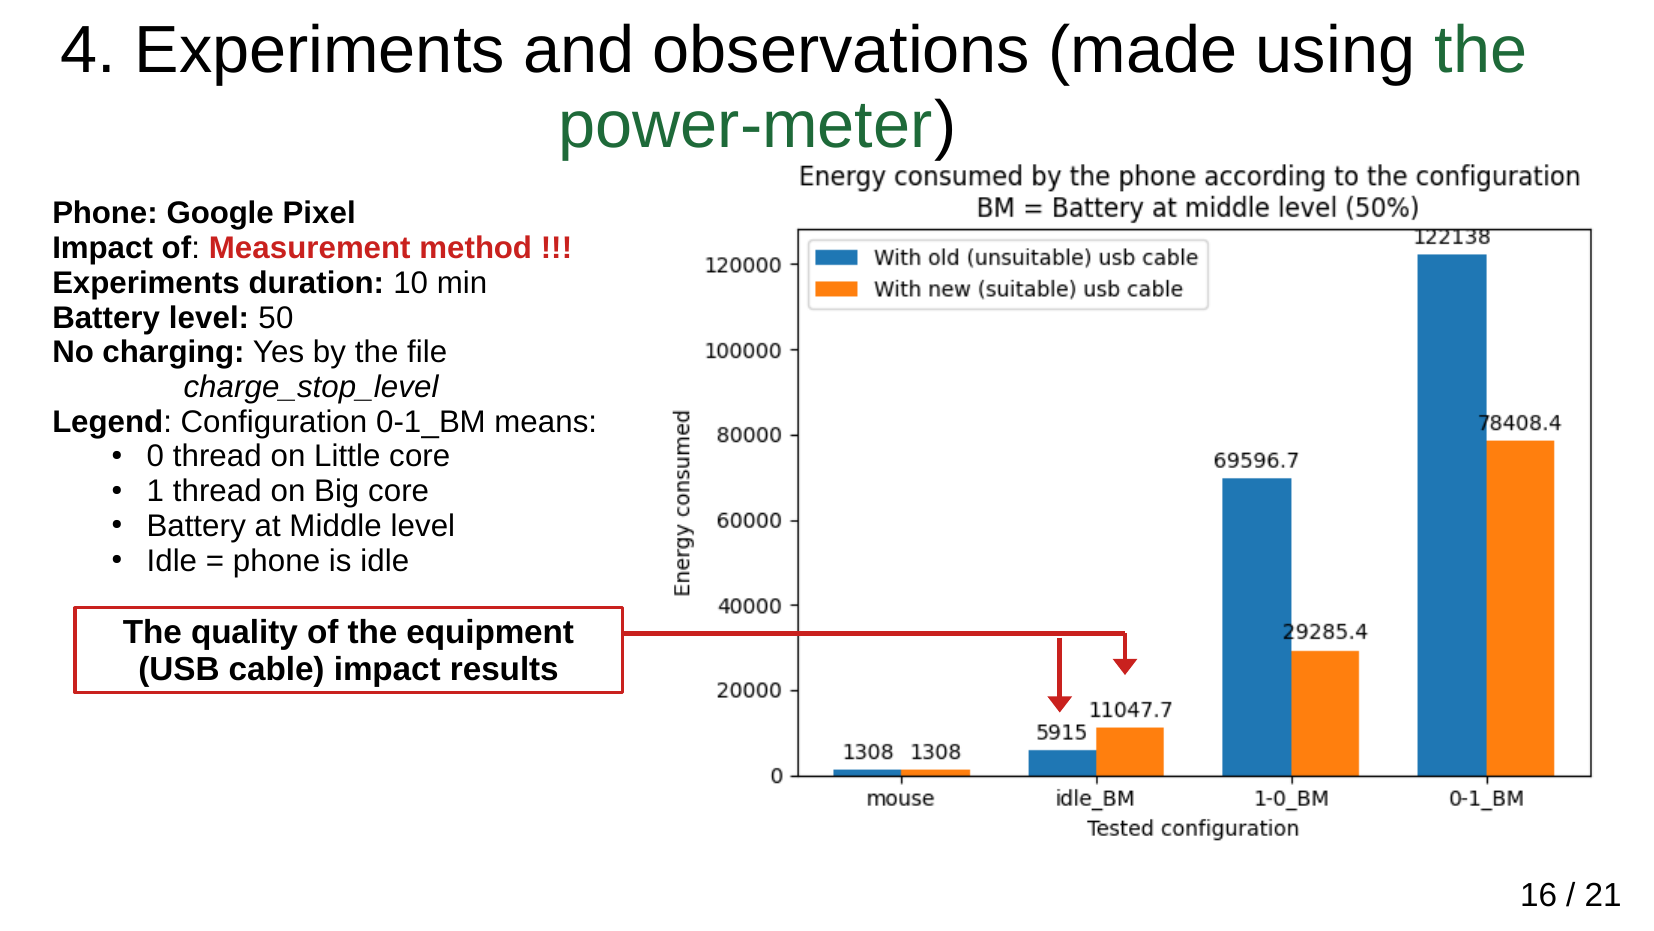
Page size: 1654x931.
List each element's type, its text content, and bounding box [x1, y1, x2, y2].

text_box The quality of the equipment (USB cable) impact results [75, 607, 623, 693]
text_box 16 / 21 [1505, 868, 1654, 931]
title 4. Experiments and observations (made using the power-meter) [60, 11, 1654, 162]
text_box Phone: Google Pixel Impact of: Measurement method !!! Experiments duration: 10 min Battery level: 50 No charging: Yes by the file charge_stop_level Legend: Configuration 0-1_BM means: 0 thread on Little core 1 thread on Big core Battery at Middle level Idle = phone is idle [37, 188, 863, 611]
picture [652, 162, 1613, 863]
